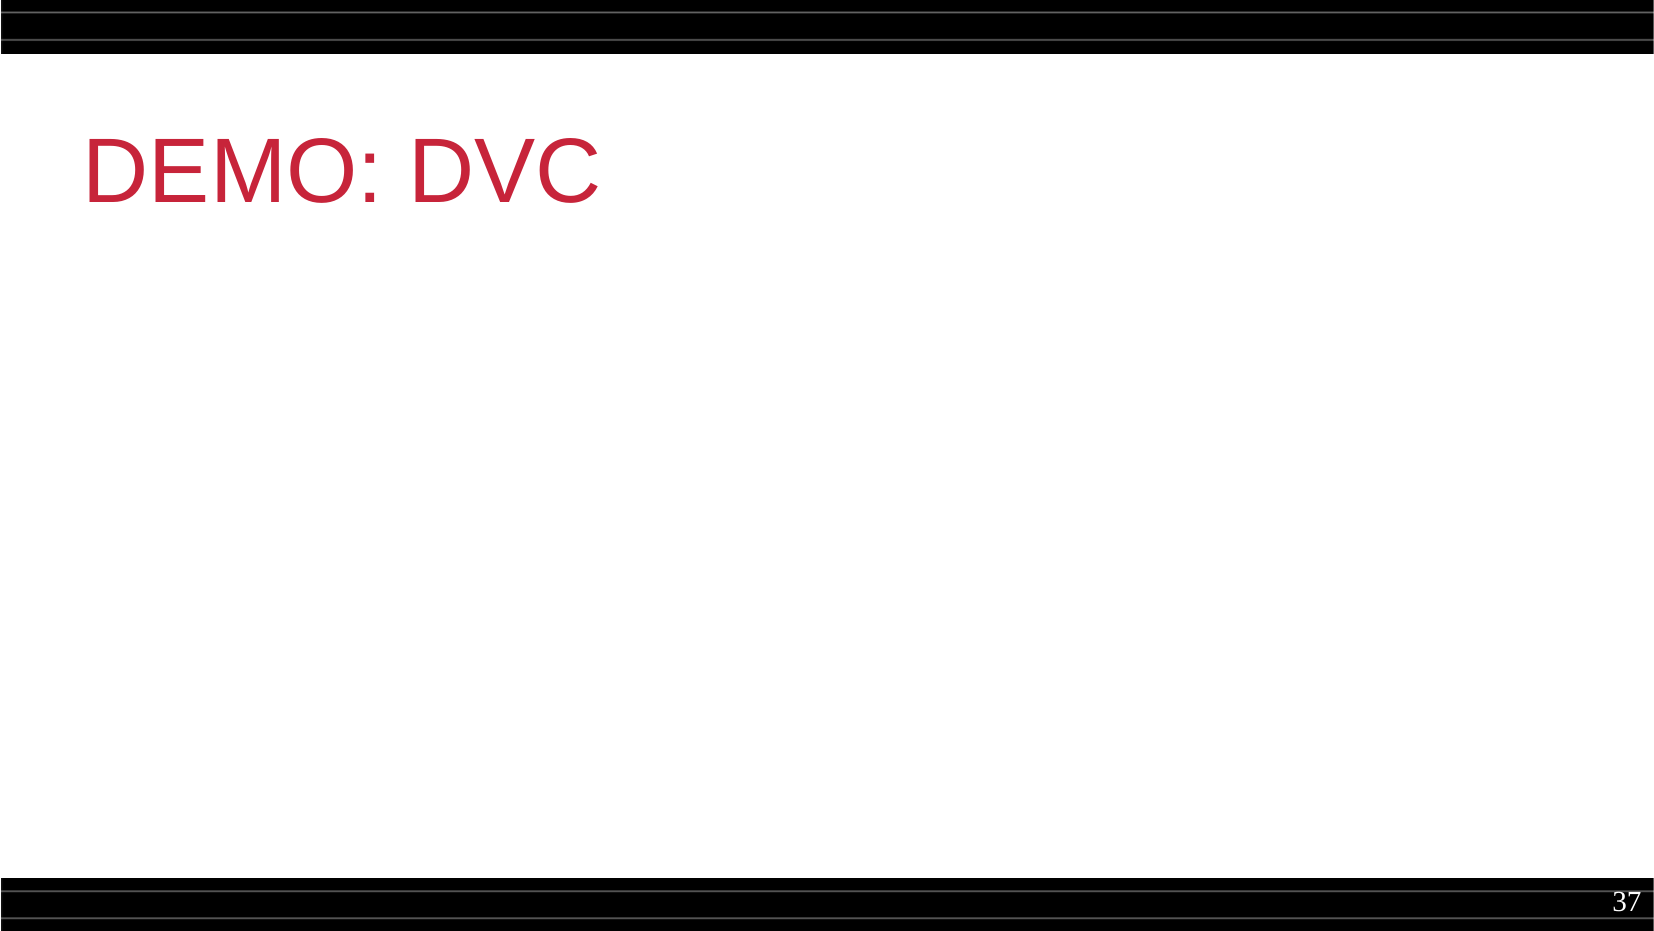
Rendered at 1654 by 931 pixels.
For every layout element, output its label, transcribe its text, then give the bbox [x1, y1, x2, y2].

title DEMO: DVC [82, 92, 1571, 249]
picture [1, 0, 1654, 54]
picture [1, 878, 1654, 931]
